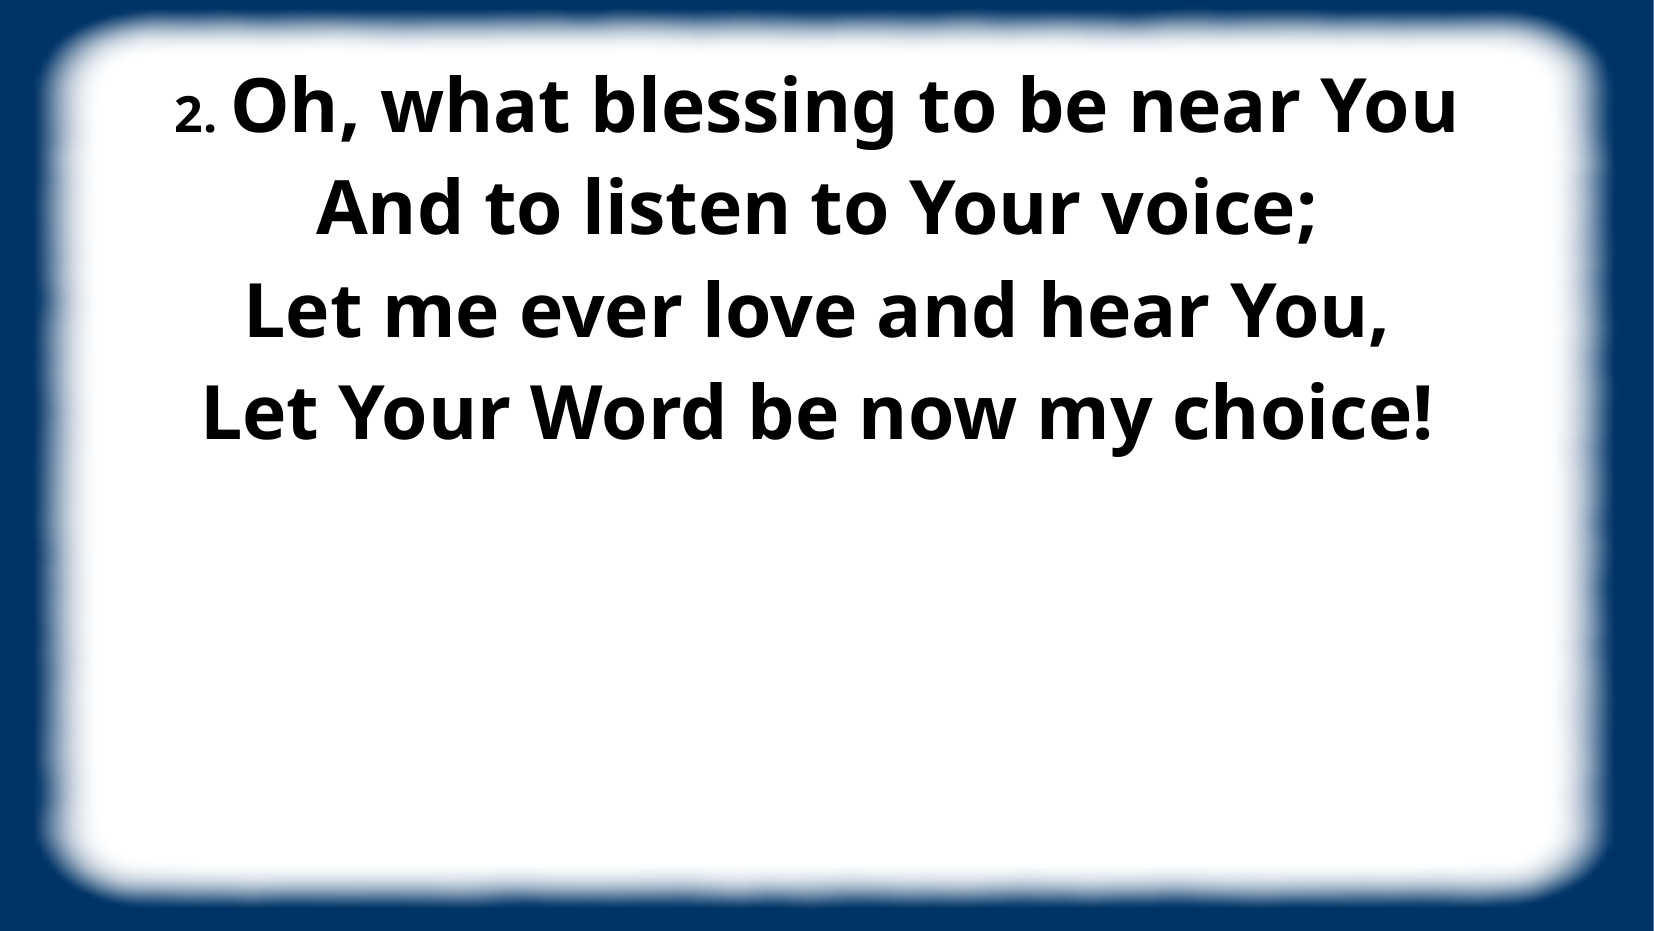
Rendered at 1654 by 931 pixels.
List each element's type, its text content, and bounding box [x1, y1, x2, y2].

picture [0, 0, 1654, 931]
text_box 2. Oh, what blessing to be near You And to listen to Your voice; Let me ever love and hear You, Let Your Word be now my choice! [90, 45, 1546, 460]
